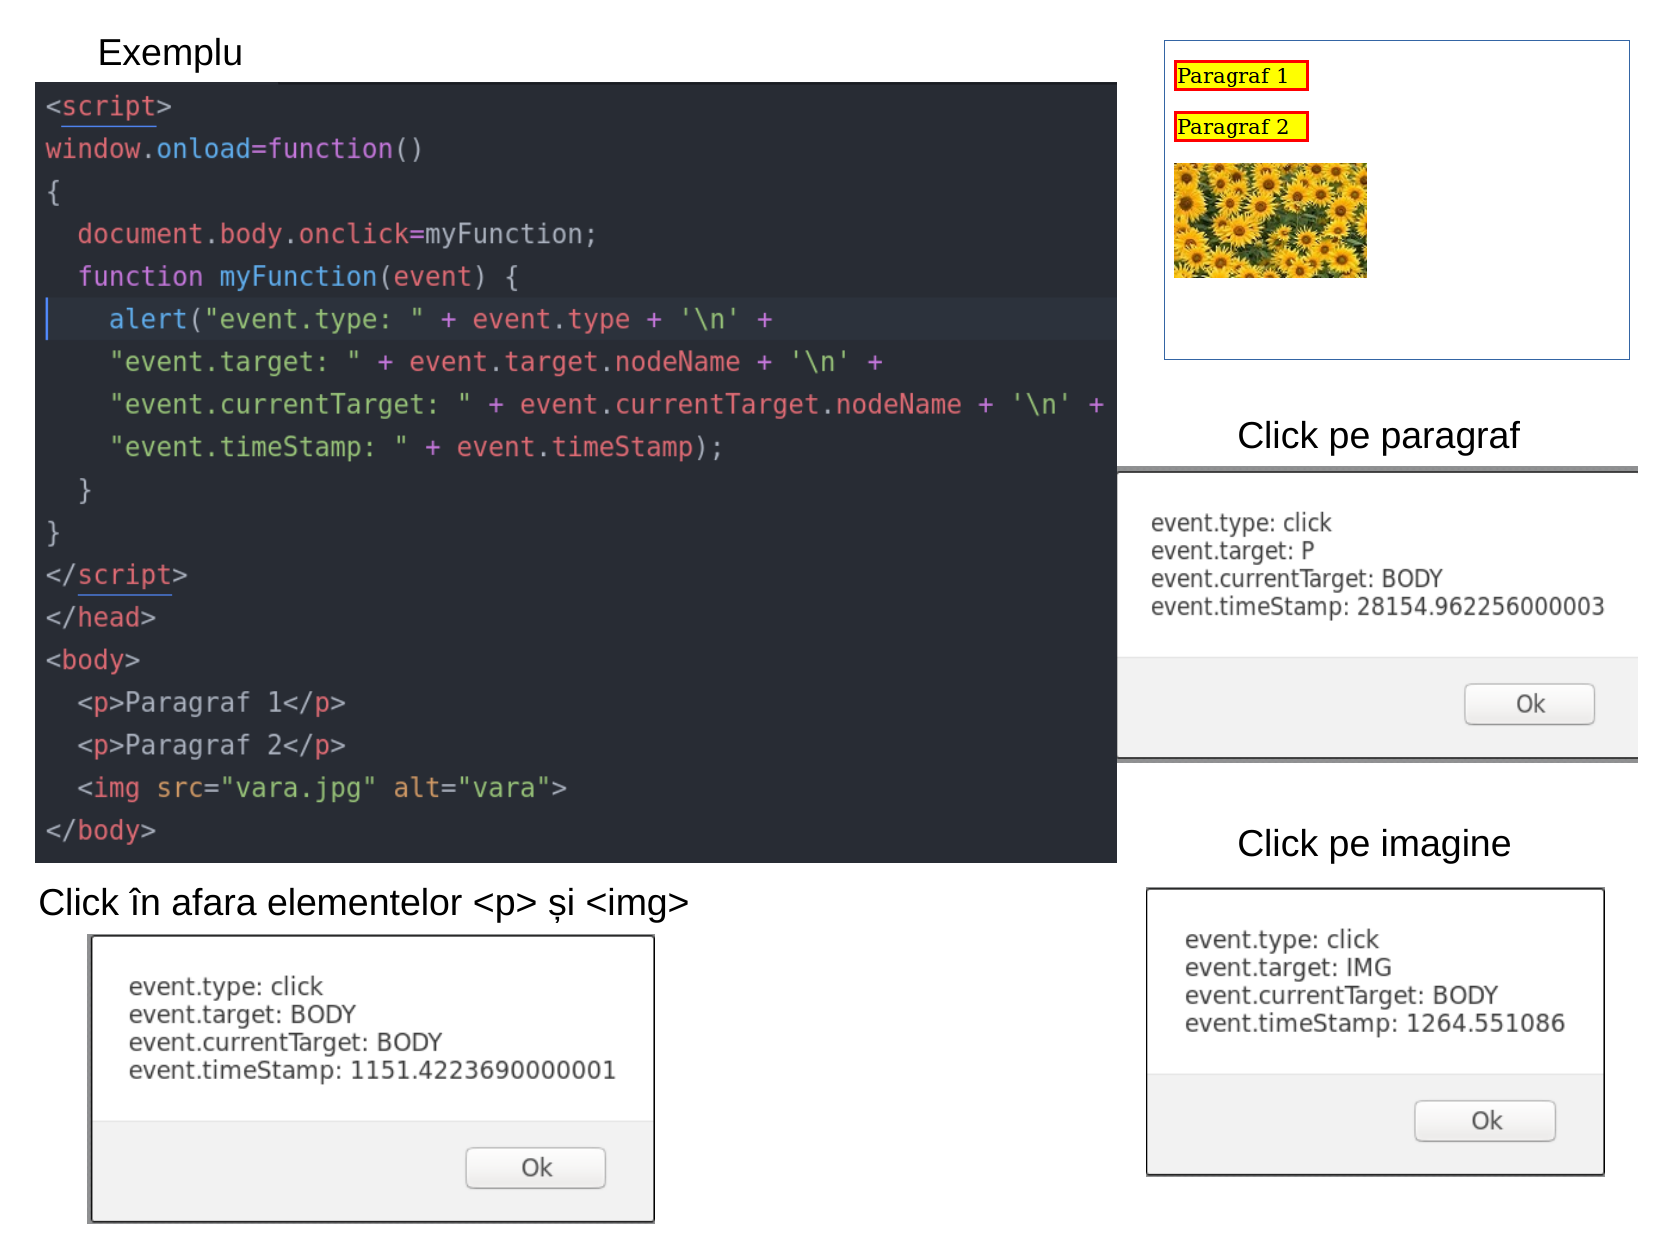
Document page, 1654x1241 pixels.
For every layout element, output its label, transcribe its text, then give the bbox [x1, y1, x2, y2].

picture [87, 934, 655, 1224]
text_box Exemplu [82, 23, 258, 81]
text_box Click pe paragraf [1222, 407, 1535, 465]
picture [1146, 887, 1605, 1177]
text_box Click pe imagine [1222, 814, 1527, 872]
picture [1164, 40, 1630, 360]
picture [35, 82, 1638, 863]
text_box Click în afara elementelor <p> și <img> [23, 874, 706, 931]
